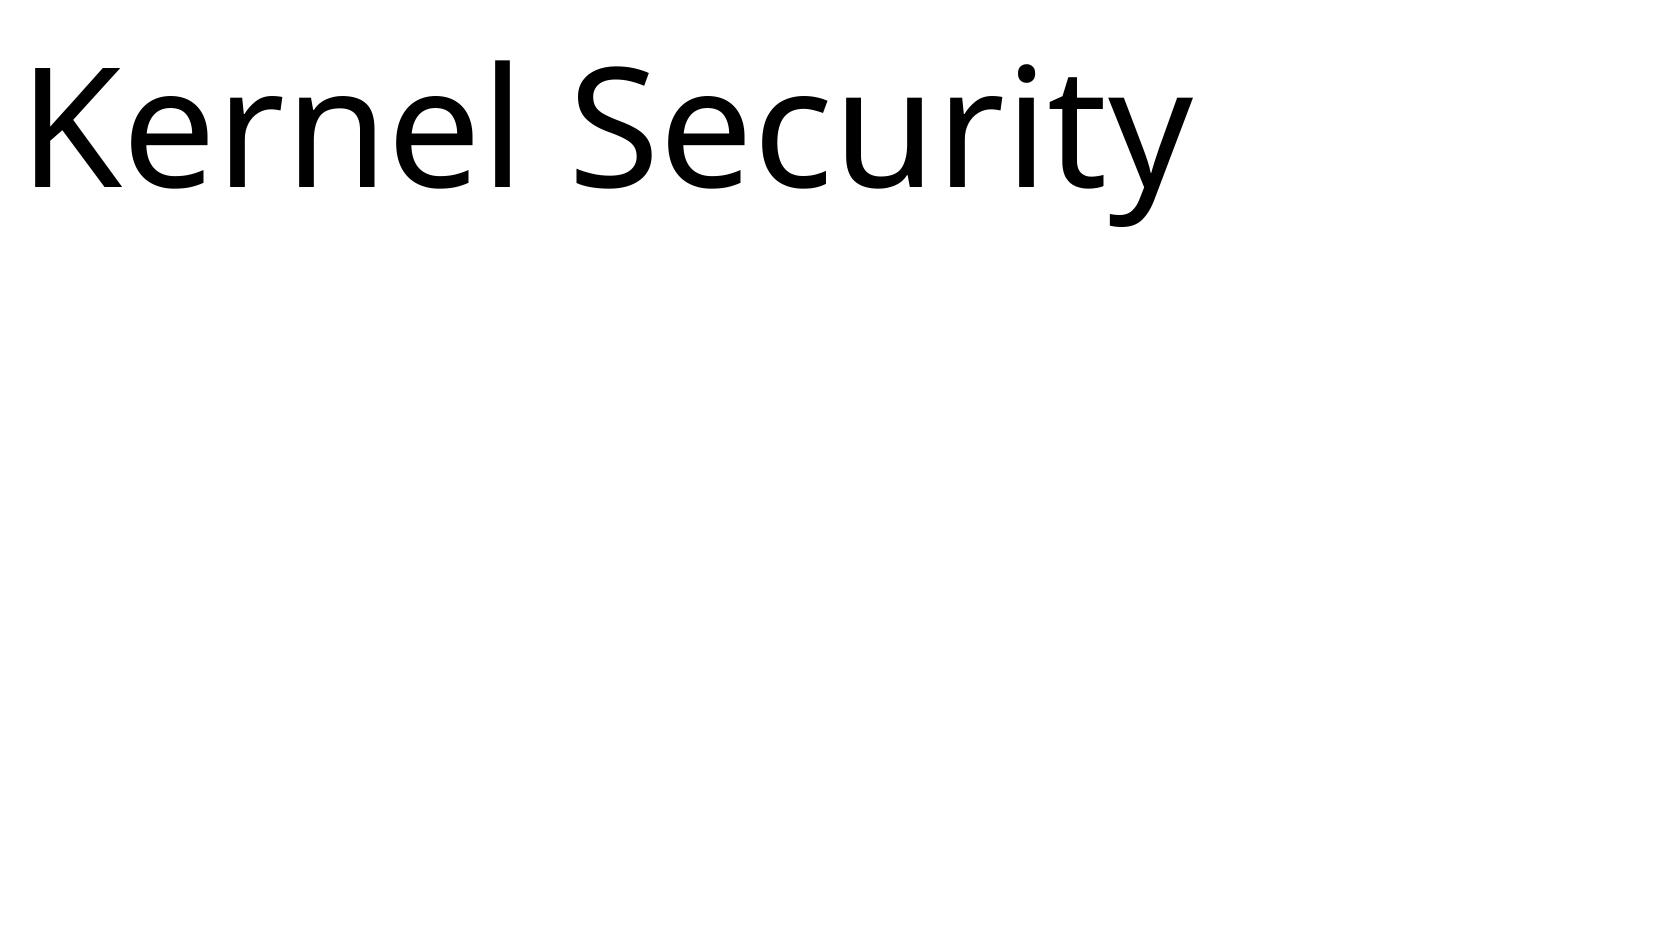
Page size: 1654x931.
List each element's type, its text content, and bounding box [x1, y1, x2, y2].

text_box Kernel Security [4, 2, 1626, 688]
